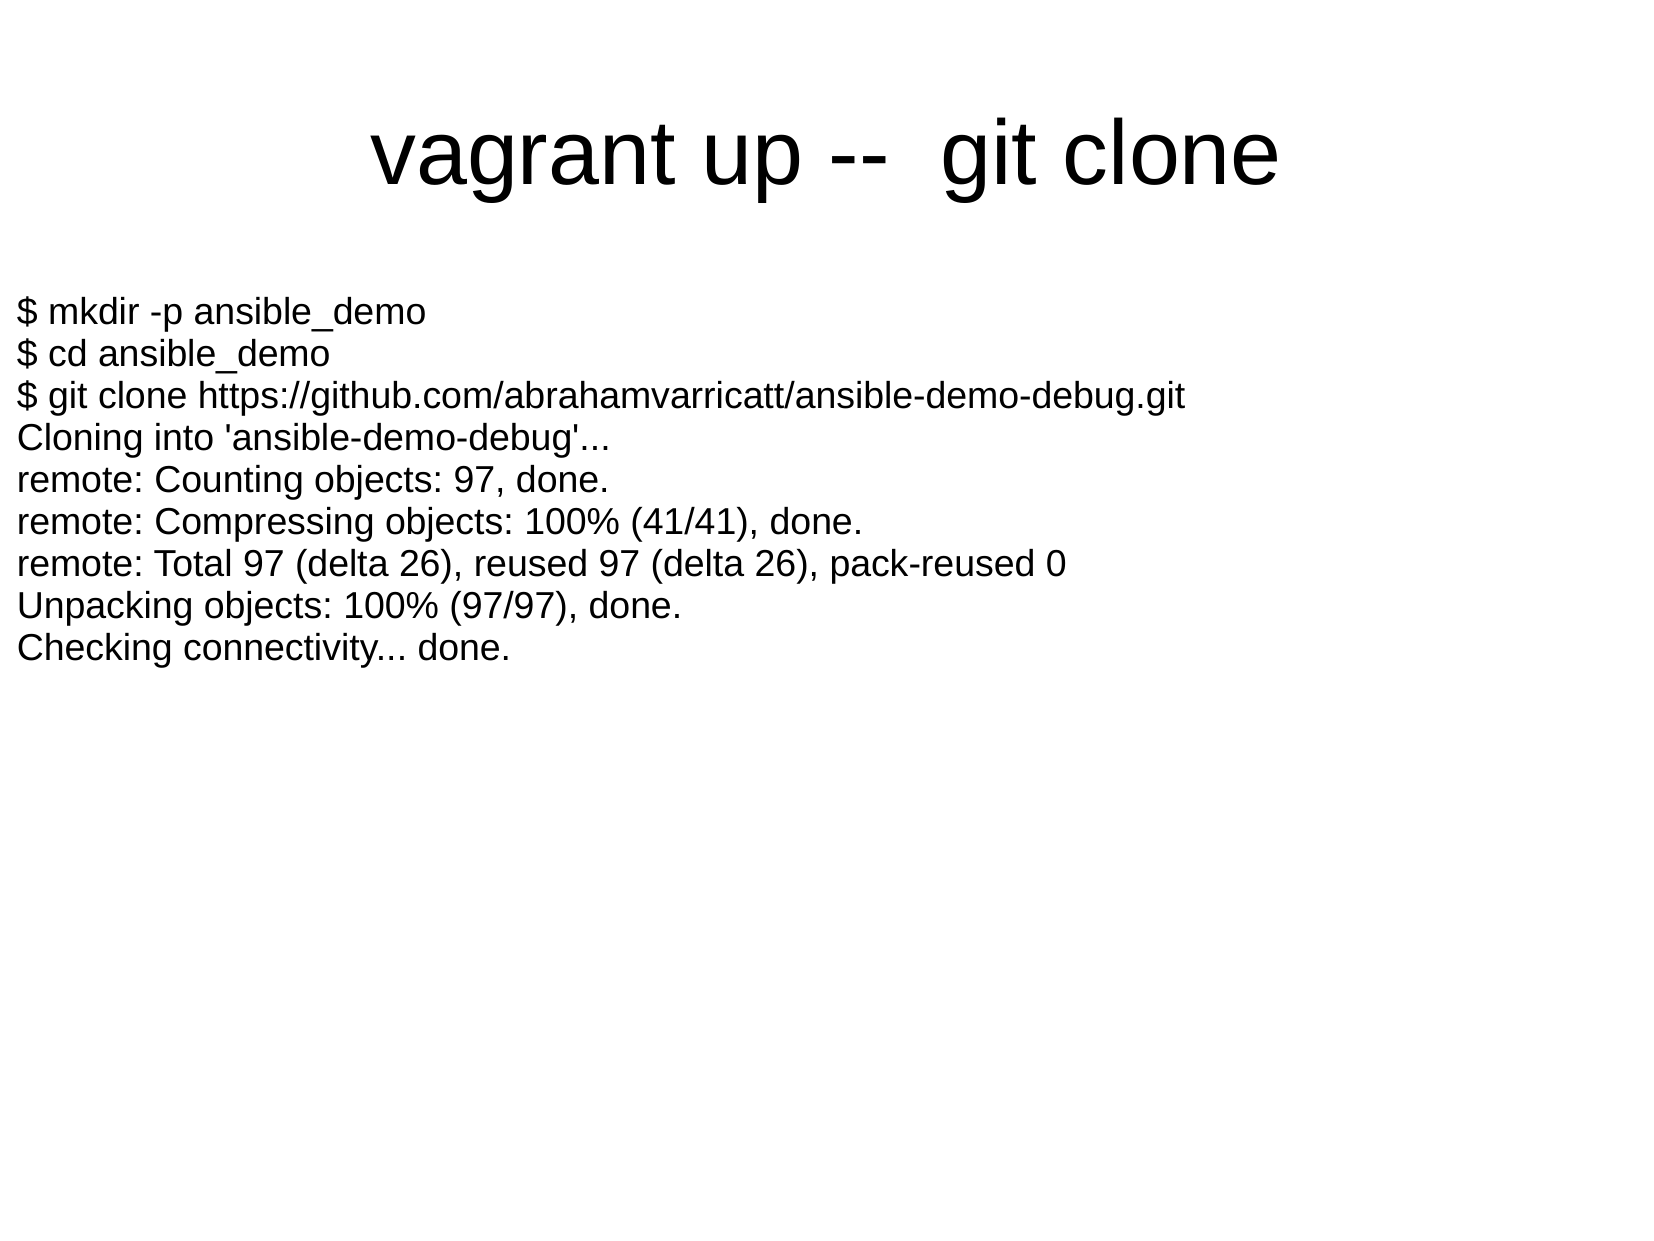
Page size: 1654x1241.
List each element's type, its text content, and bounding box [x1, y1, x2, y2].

title vagrant up -- git clone [82, 49, 1571, 257]
text_box $ mkdir -p ansible_demo $ cd ansible_demo $ git clone https://github.com/abrahamvarricatt/ansible-demo-debug.git Cloning into 'ansible-demo-debug'... remote: Counting objects: 97, done. remote: Compressing objects: 100% (41/41), done. remote: Total 97 (delta 26), reused 97 (delta 26), pack-reused 0 Unpacking objects: 100% (97/97), done. Checking connectivity... done. [2, 283, 1654, 761]
